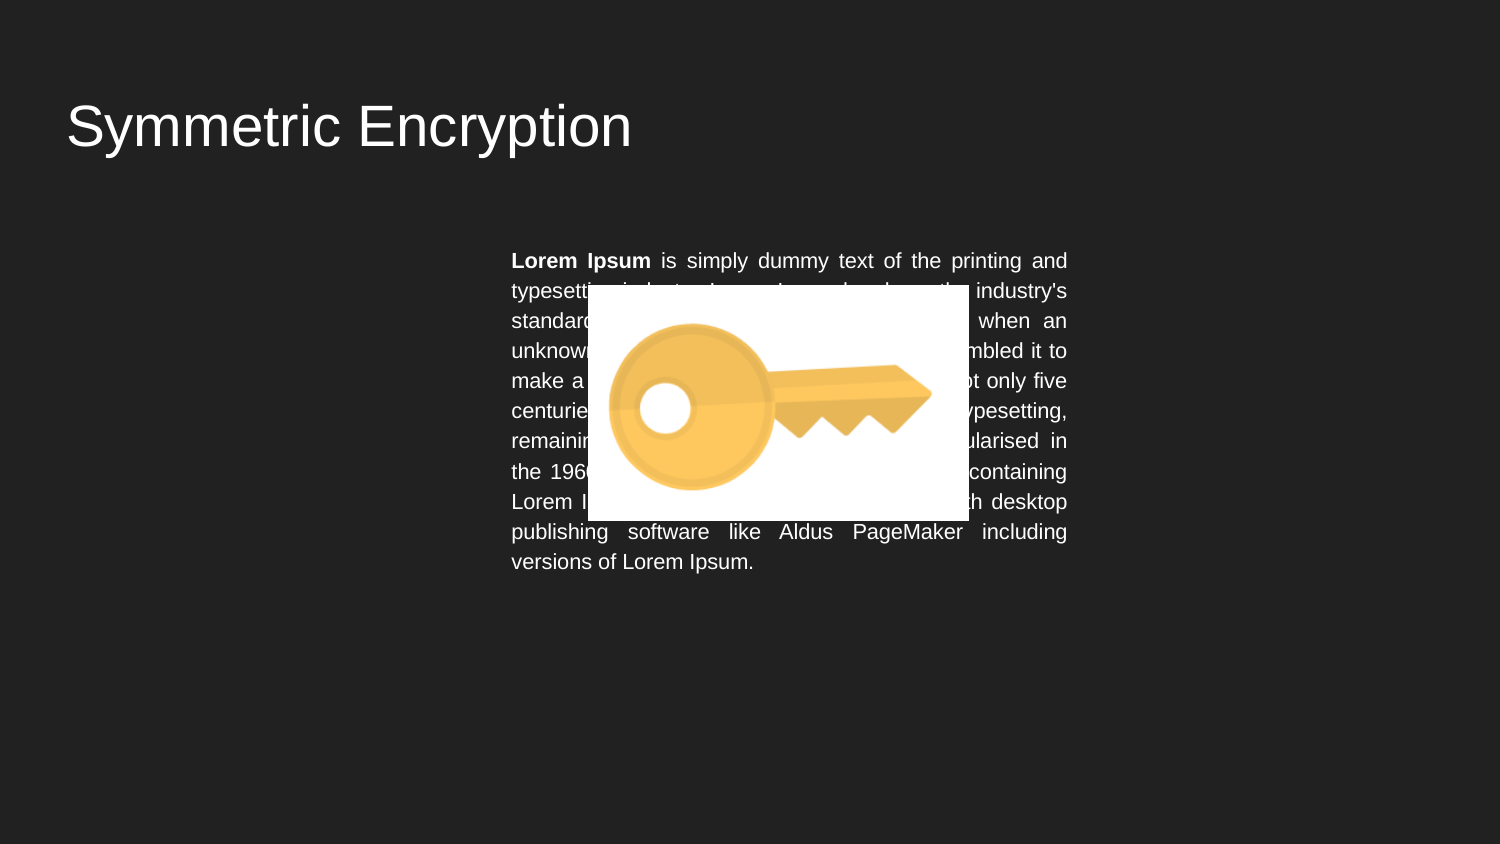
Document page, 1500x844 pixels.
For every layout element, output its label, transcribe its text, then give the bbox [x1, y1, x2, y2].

picture [588, 285, 969, 521]
title Symmetric Encryption [51, 72, 1449, 167]
text_box Lorem Ipsum is simply dummy text of the printing and typesetting industry. Lorem Ipsum has been the industry's standard dummy text ever since the 1500s, when an unknown printer took a galley of type and scrambled it to make a type specimen book. It has survived not only five centuries, but also the leap into electronic typesetting, remaining essentially unchanged. It was popularised in the 1960s with the release of Letraset sheets containing Lorem Ipsum passages, and more recently with desktop publishing software like Aldus PageMaker including versions of Lorem Ipsum. [450, 227, 1107, 598]
